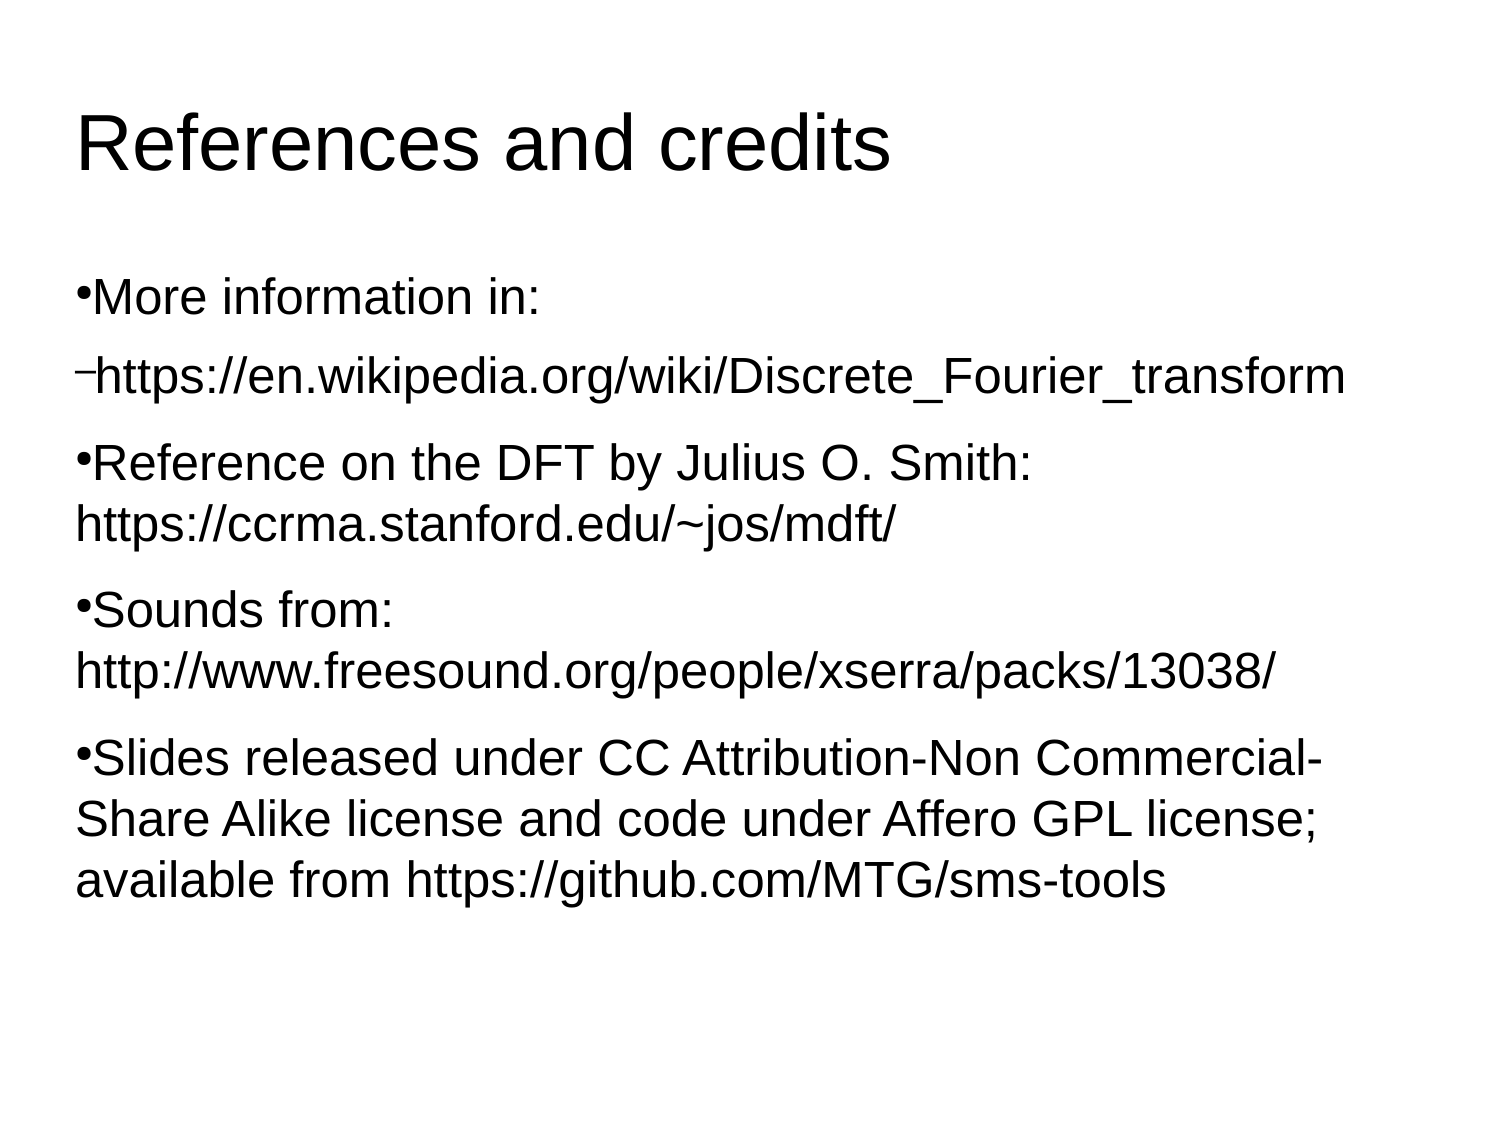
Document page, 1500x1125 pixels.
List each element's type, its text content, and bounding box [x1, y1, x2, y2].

list More information in: https://en.wikipedia.org/wiki/Discrete_Fourier_transform Reference on the DFT by Julius O. Smith: https://ccrma.stanford.edu/~jos/mdft/ Sounds from: http://www.freesound.org/people/xserra/packs/13038/ Slides released under CC Attribution-Non Commercial-Share Alike license and code under Affero GPL license; available from https://github.com/MTG/sms-tools [75, 263, 1425, 916]
title References and credits [75, 44, 1425, 233]
